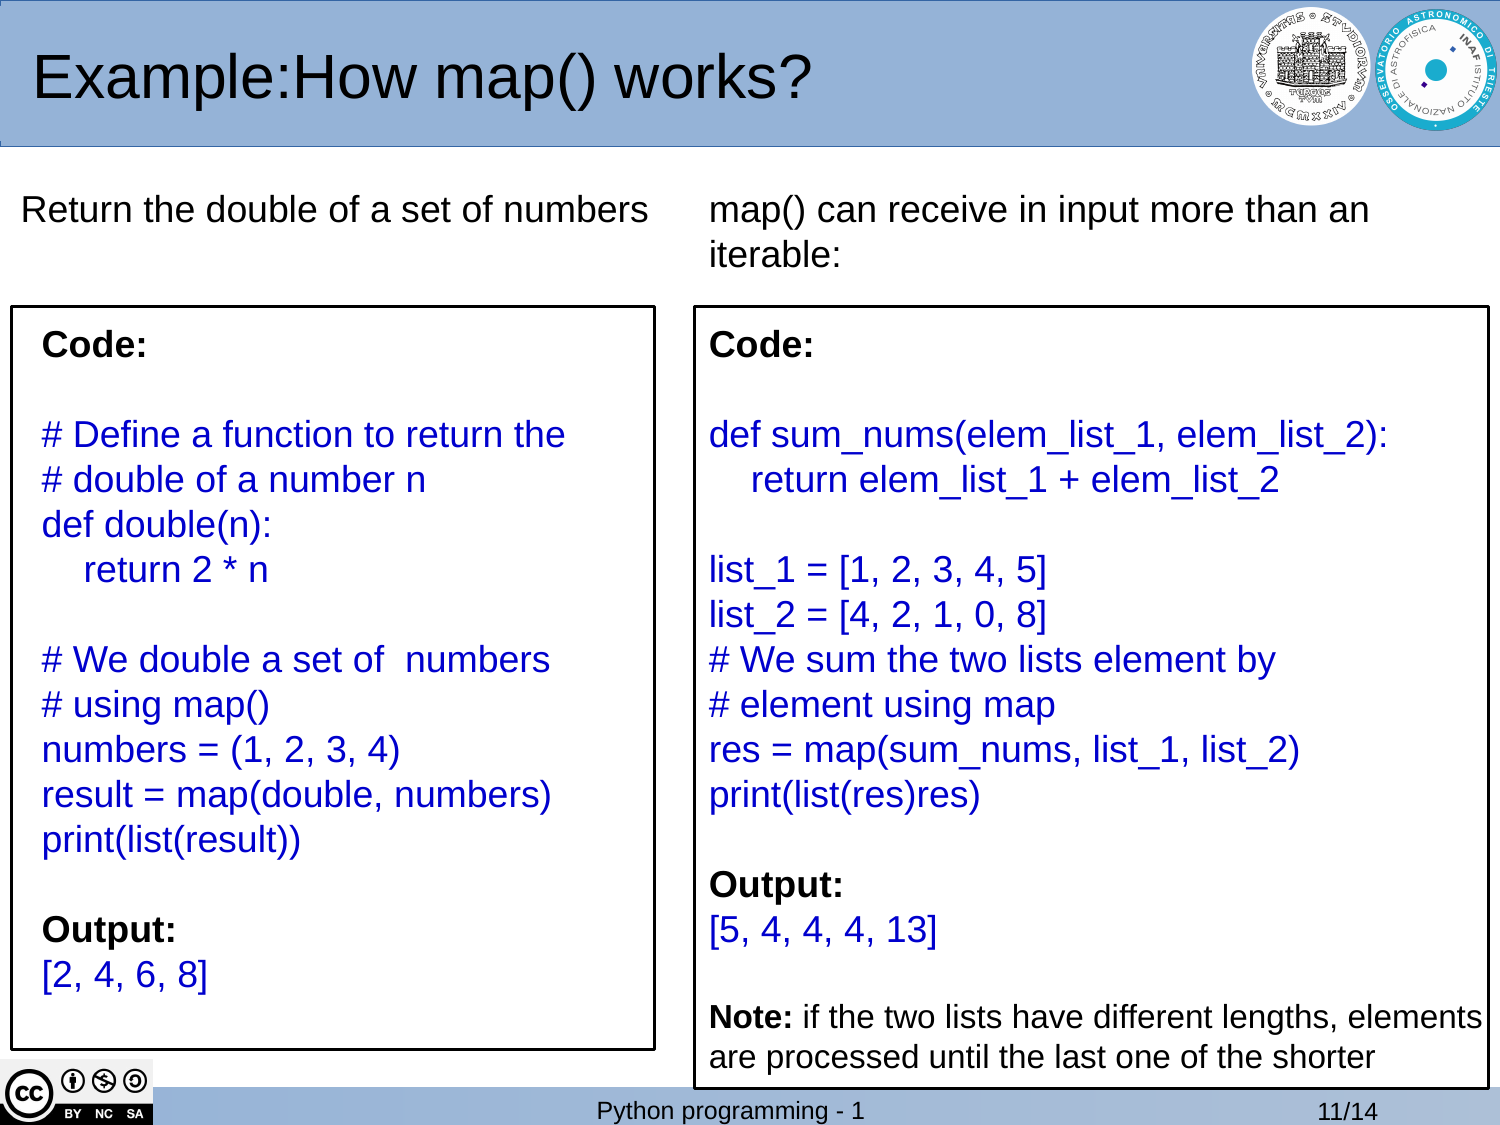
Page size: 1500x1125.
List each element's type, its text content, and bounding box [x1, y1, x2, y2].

picture [0, 1059, 153, 1125]
list map() can receive in input more than an iterable: Code: def sum_nums(elem_list_1, elem_list_2): return elem_list_1 + elem_list_2 list_1 = [1, 2, 3, 4, 5] list_2 = [4, 2, 1, 0, 8] # We sum the two lists element by # element using map res = map(sum_nums, list_1, list_2) print(list(res)res) Output: [5, 4, 4, 4, 13] Note: if the two lists have different lengths, elements are processed until the last one of the shorter [694, 177, 1500, 920]
picture [1252, 0, 1500, 156]
text_box [694, 306, 1489, 1089]
text_box [11, 306, 655, 1050]
list Return the double of a set of numbers Code: # Define a function to return the # double of a number n def double(n): return 2 * n # We double a set of numbers # using map() numbers = (1, 2, 3, 4) result = map(double, numbers) print(list(result)) Output: [2, 4, 6, 8] [5, 177, 1500, 1114]
text_box Example:How map() works? [0, 5, 1243, 141]
